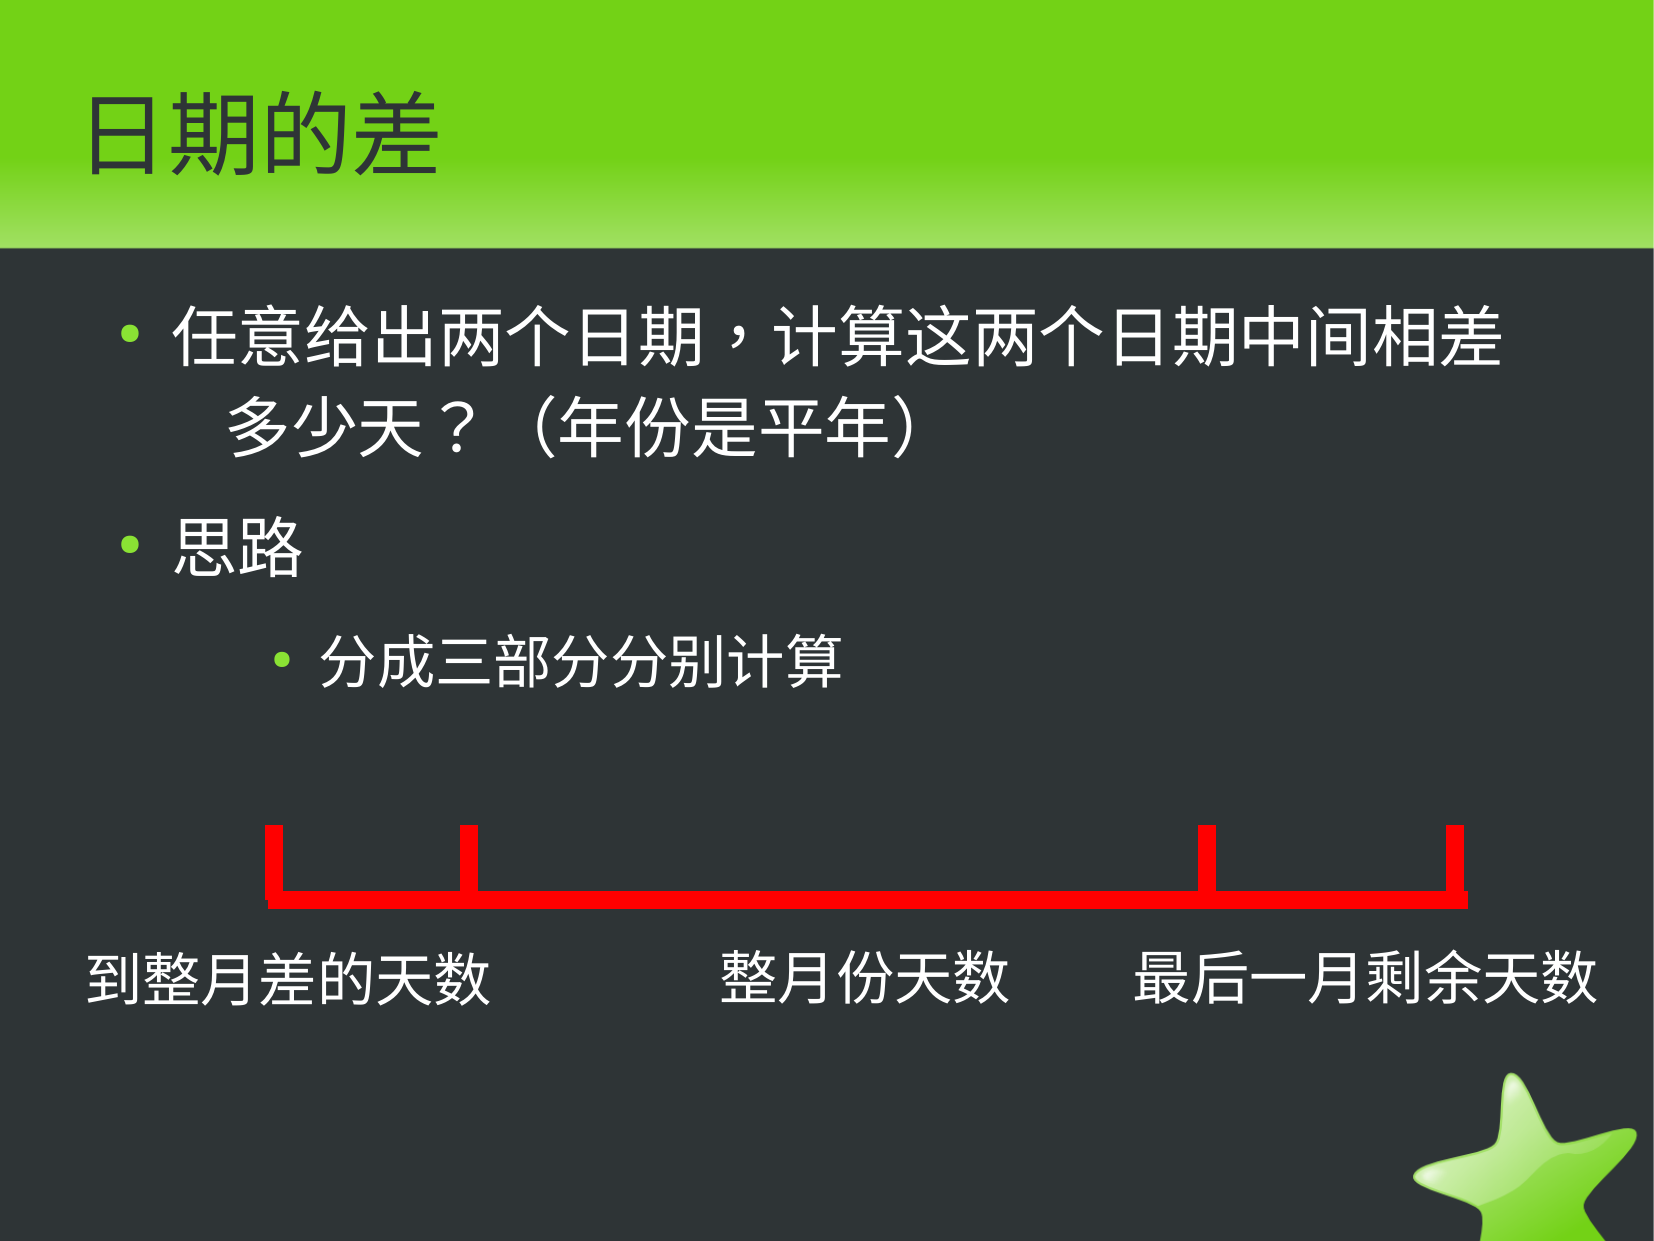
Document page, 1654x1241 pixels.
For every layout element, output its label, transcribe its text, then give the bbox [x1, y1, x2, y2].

text_box 最后一月剩余天数 [1118, 929, 1614, 1013]
picture [0, 0, 1654, 1241]
text_box 整月份天数 [704, 929, 1026, 1013]
text_box 到整月差的天数 [69, 931, 508, 1015]
list 任意给出两个日期，计算这两个日期中间相差多少天？（年份是平年） 思路 分成三部分分别计算 [82, 290, 1571, 1109]
title 日期的差 [76, 29, 1565, 237]
